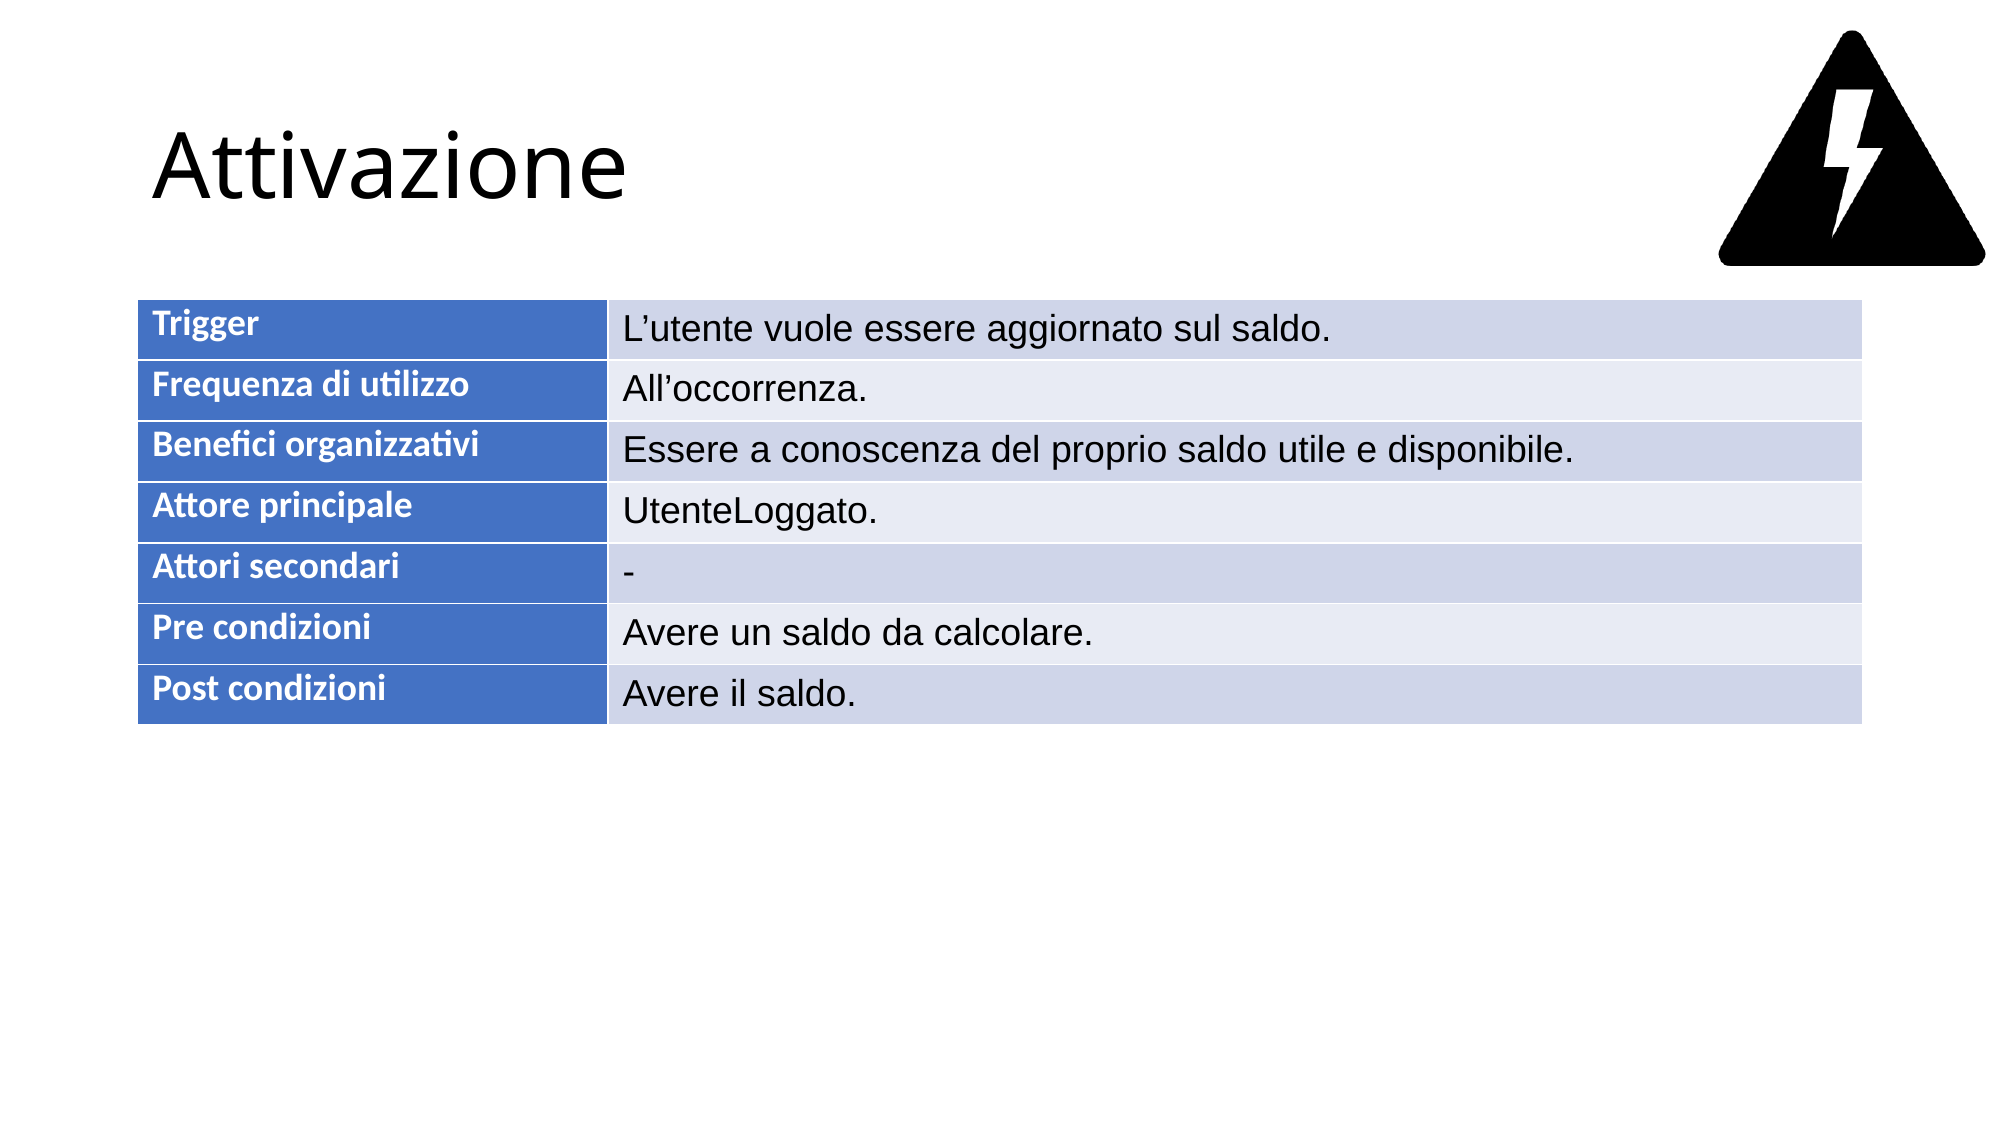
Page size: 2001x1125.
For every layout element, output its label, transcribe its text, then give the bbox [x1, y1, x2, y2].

table_cell Frequenza di utilizzo [138, 361, 607, 420]
table_cell Attore principale [138, 483, 607, 542]
table_cell Essere a conoscenza del proprio saldo utile e disponibile. [609, 422, 1862, 481]
table_cell Attori secondari [138, 544, 607, 603]
table_cell Benefici organizzativi [138, 422, 607, 481]
table_cell - [609, 544, 1862, 603]
table_cell Post condizioni [138, 665, 607, 724]
picture [1703, 0, 2000, 297]
table_cell Avere il saldo. [609, 665, 1862, 724]
title Attivazione [137, 59, 1703, 278]
table_cell All’occorrenza. [609, 361, 1862, 420]
table_cell UtenteLoggato. [609, 483, 1862, 542]
table_header Trigger [138, 300, 607, 359]
table_cell Pre condizioni [138, 604, 607, 664]
table_cell Avere un saldo da calcolare. [609, 604, 1862, 664]
table_header L’utente vuole essere aggiornato sul saldo. [609, 300, 1862, 359]
